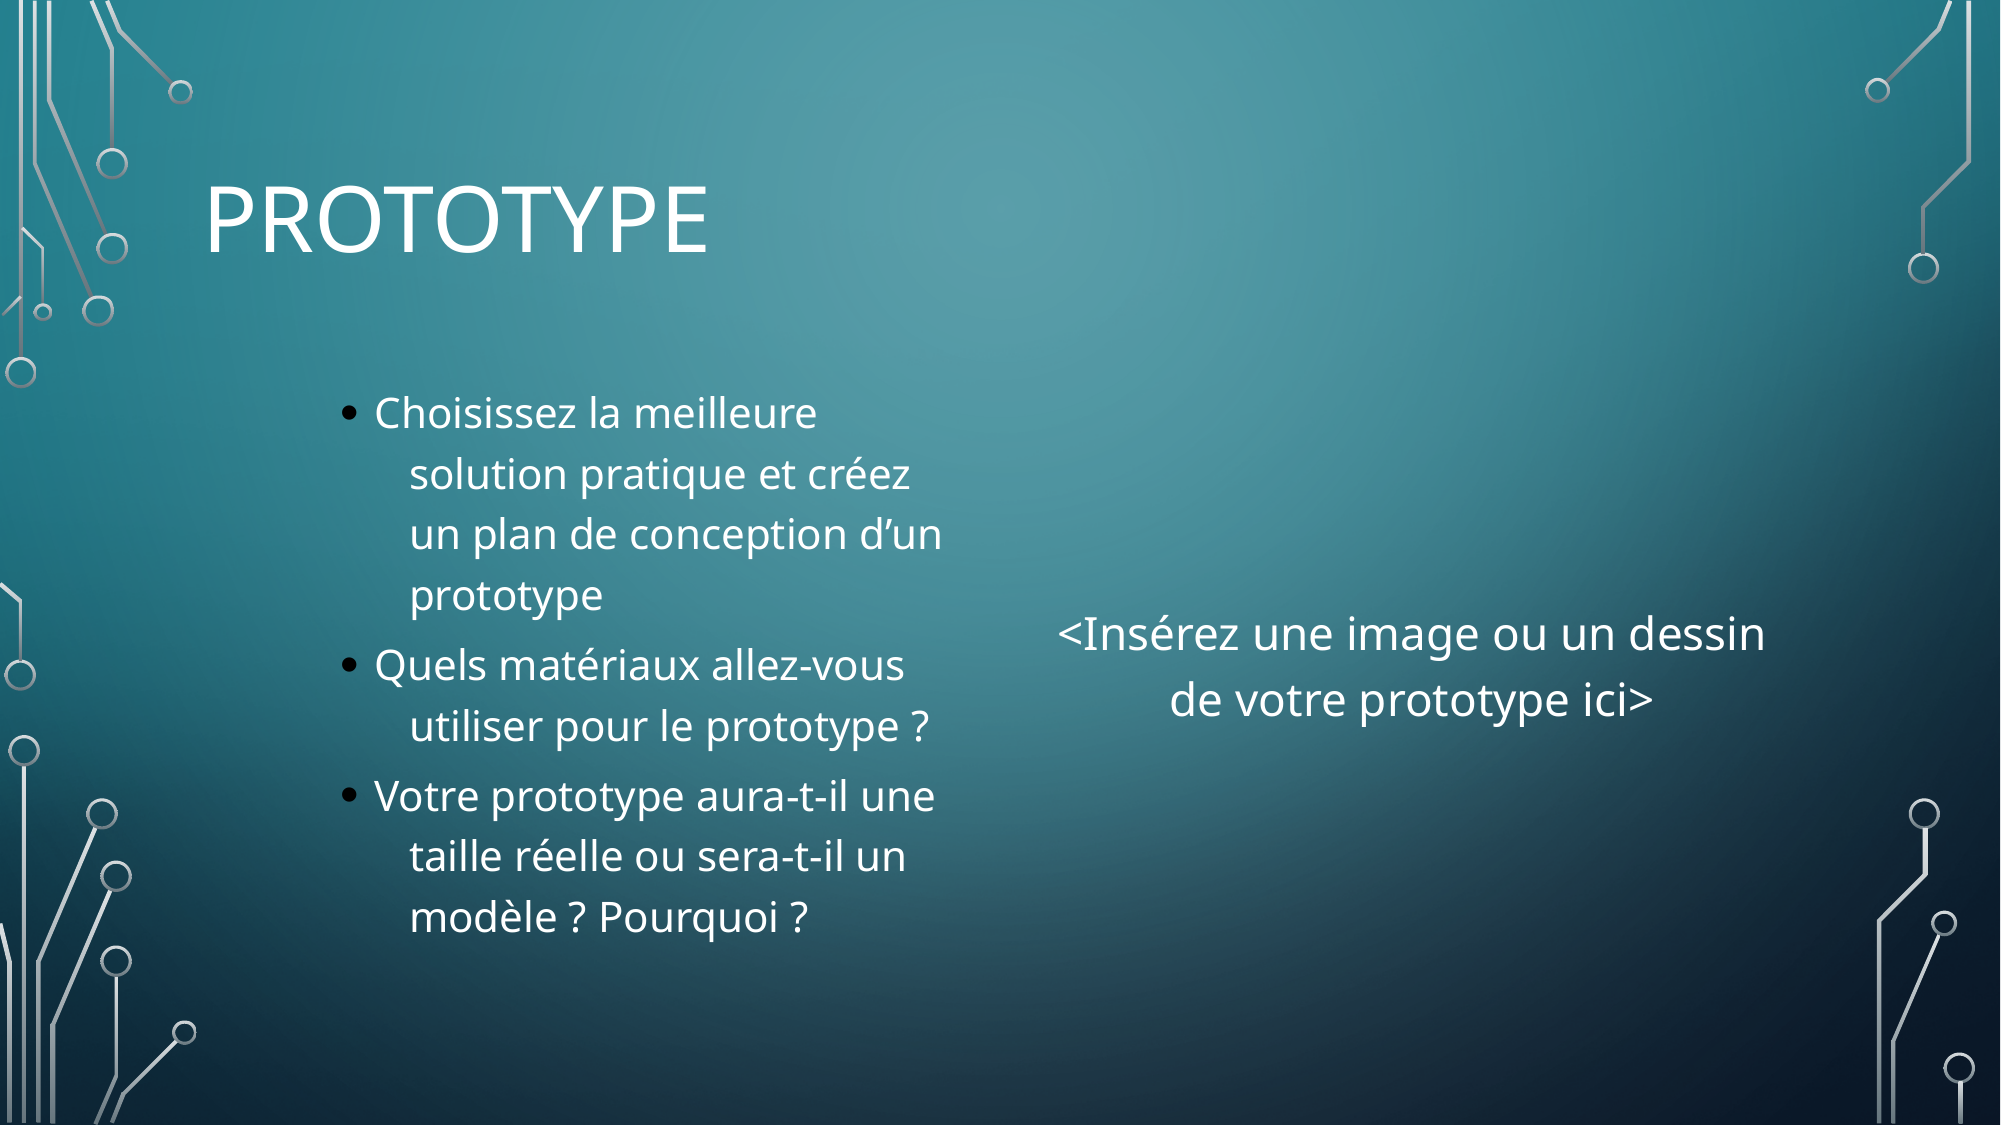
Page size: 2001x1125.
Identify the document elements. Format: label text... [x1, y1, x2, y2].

list <Insérez une image ou un dessin de votre prototype ici> [1012, 369, 1813, 951]
list Choisissez la meilleure solution pratique et créez un plan de conception d’un prototype Quels matériaux allez-vous utiliser pour le prototype ? Votre prototype aura-t-il une taille réelle ou sera-t-il un modèle ? Pourquoi ? [187, 369, 988, 951]
title Prototype [187, 101, 1813, 344]
